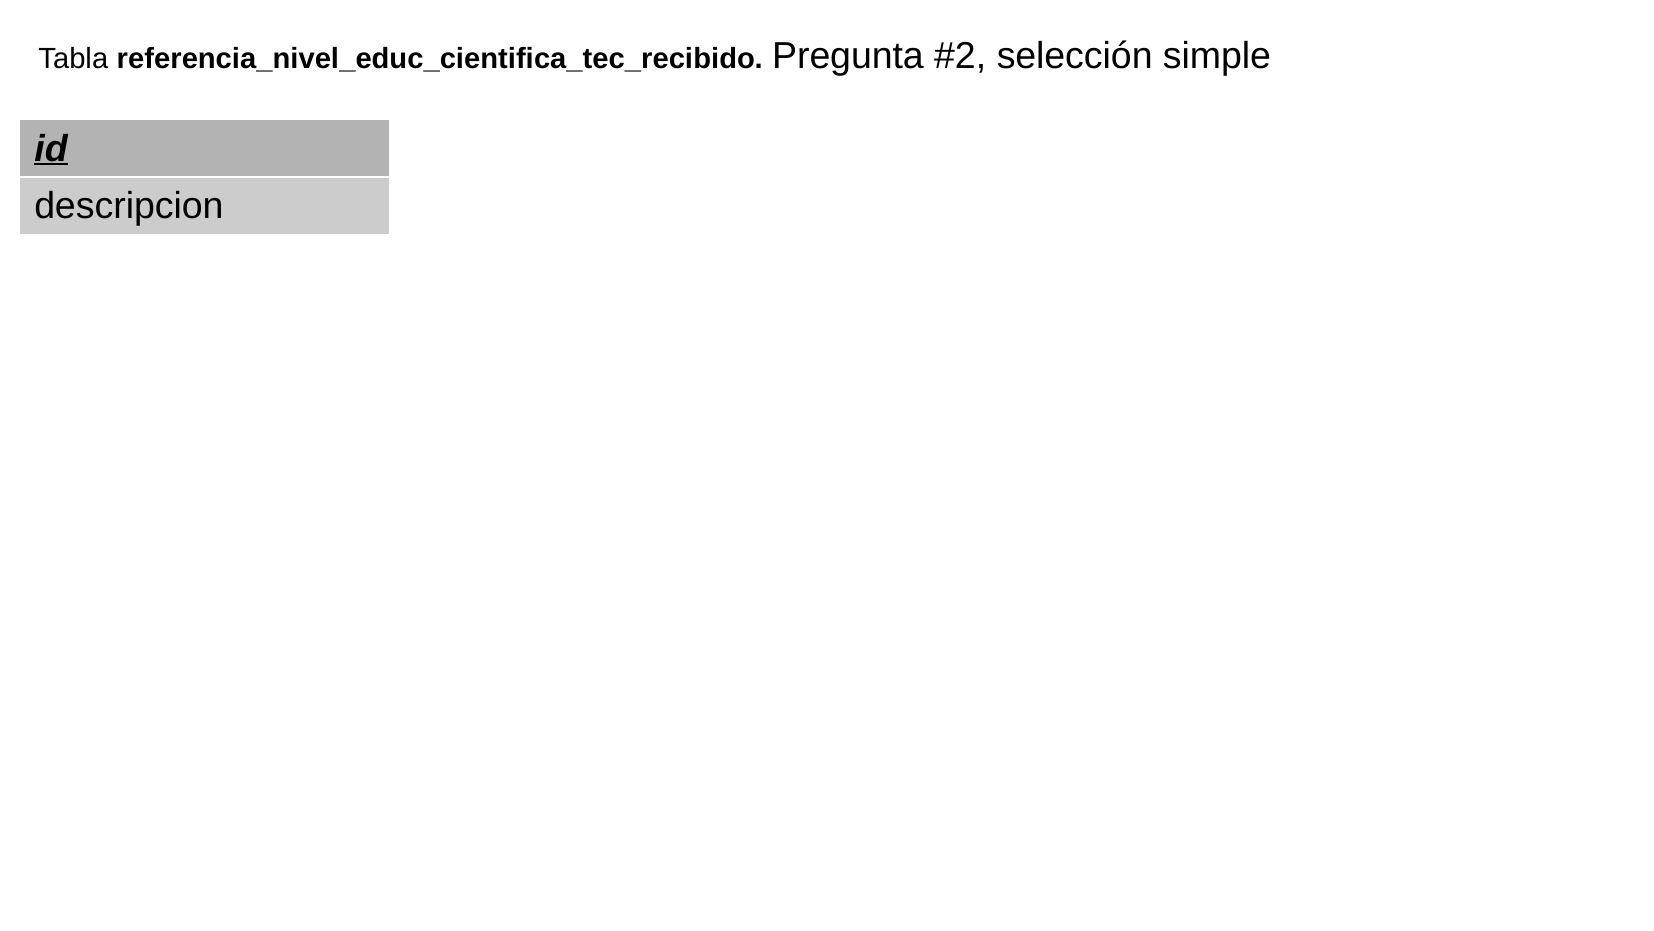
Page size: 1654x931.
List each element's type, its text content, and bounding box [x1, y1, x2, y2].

text_box Tabla referencia_nivel_educ_cientifica_tec_recibido. Pregunta #2, selección simple [23, 23, 1618, 165]
table_header id [20, 120, 389, 176]
table_cell descripcion [20, 178, 389, 234]
